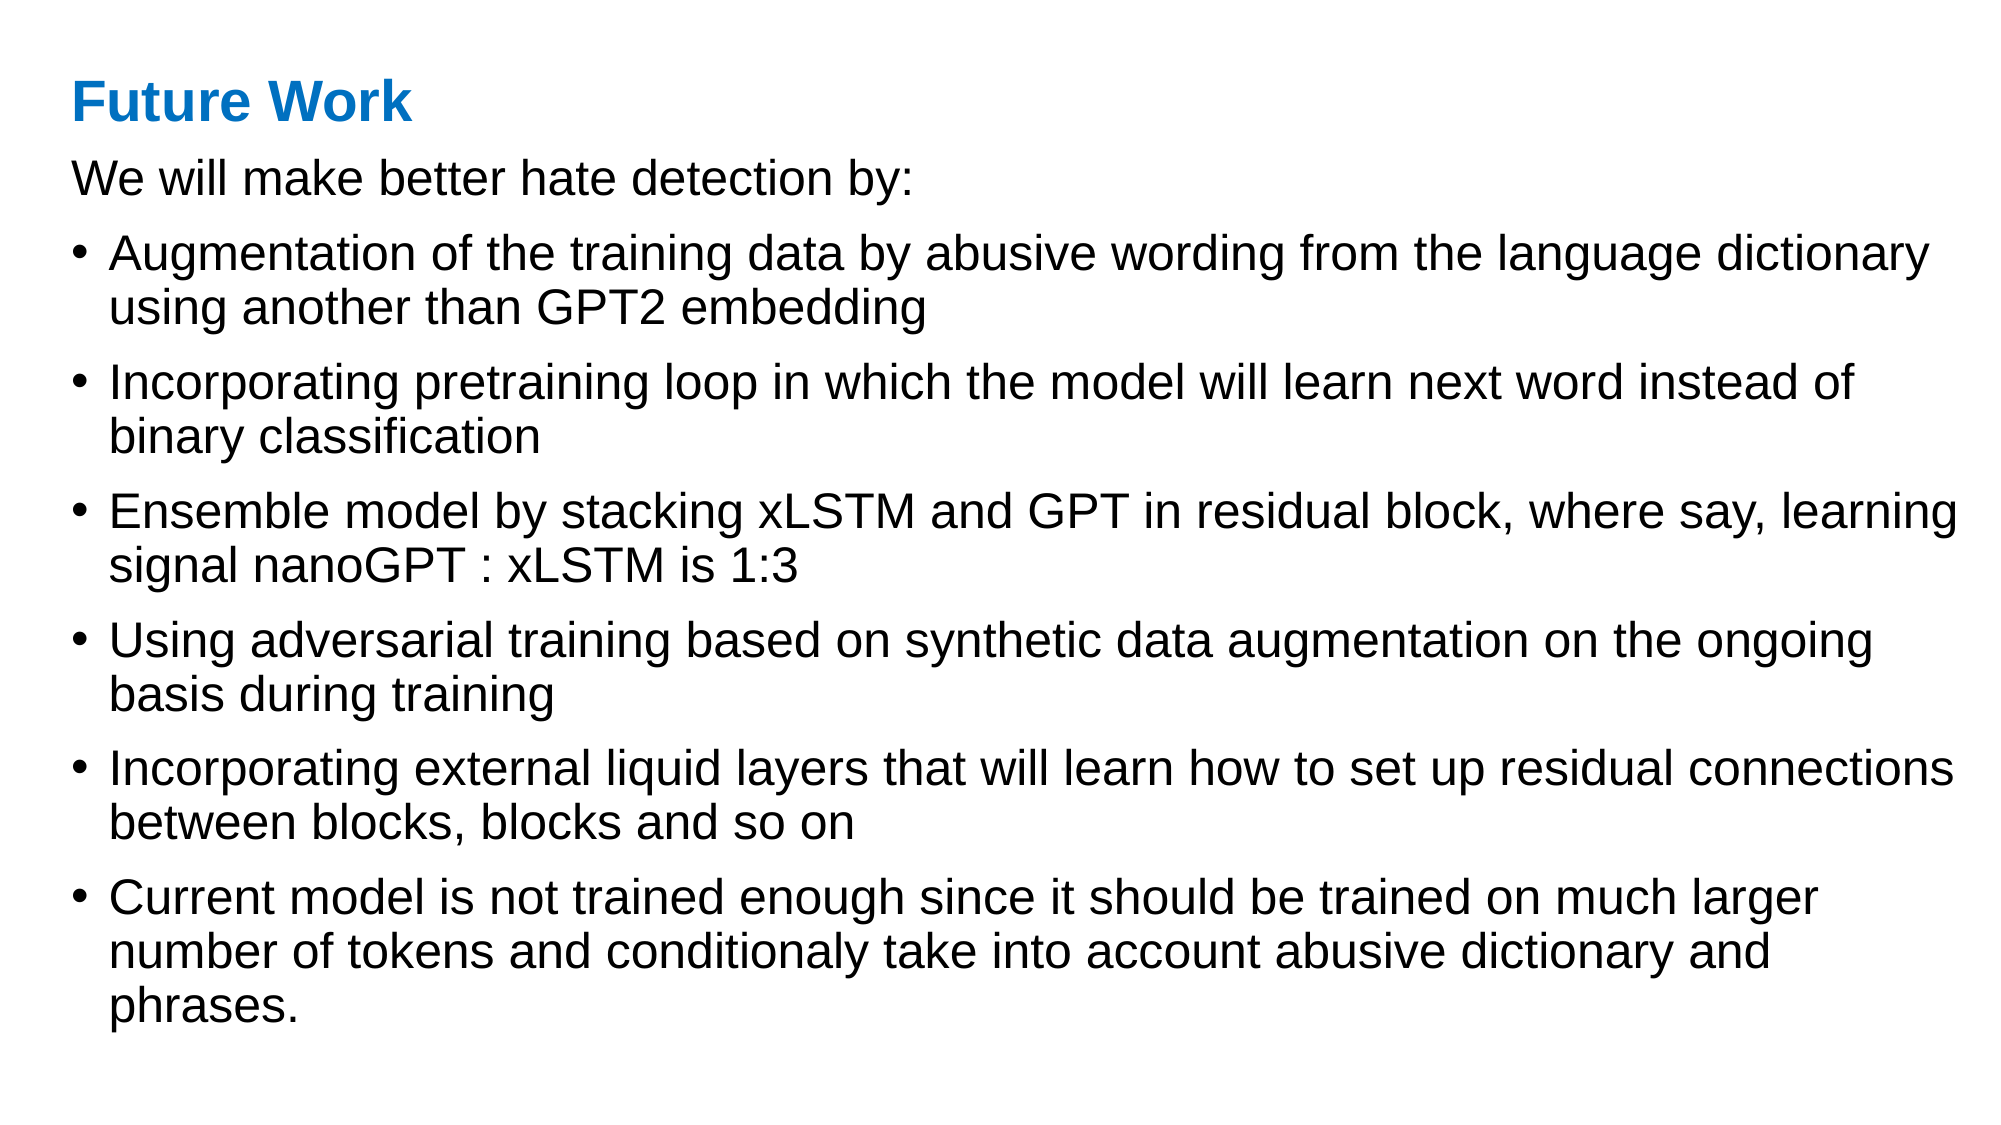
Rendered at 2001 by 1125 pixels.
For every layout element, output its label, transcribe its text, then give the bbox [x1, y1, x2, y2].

title Future Work [56, 59, 1781, 145]
list We will make better hate detection by: Augmentation of the training data by abusive wording from the language dictionary using another than GPT2 embedding Incorporating pretraining loop in which the model will learn next word instead of binary classification Ensemble model by stacking xLSTM and GPT in residual block, where say, learning signal nanoGPT : xLSTM is 1:3 Using adversarial training based on synthetic data augmentation on the ongoing basis during training Incorporating external liquid layers that will learn how to set up residual connections between blocks, blocks and so on Current model is not trained enough since it should be trained on much larger number of tokens and conditionaly take into account abusive dictionary and phrases. [56, 145, 1978, 848]
